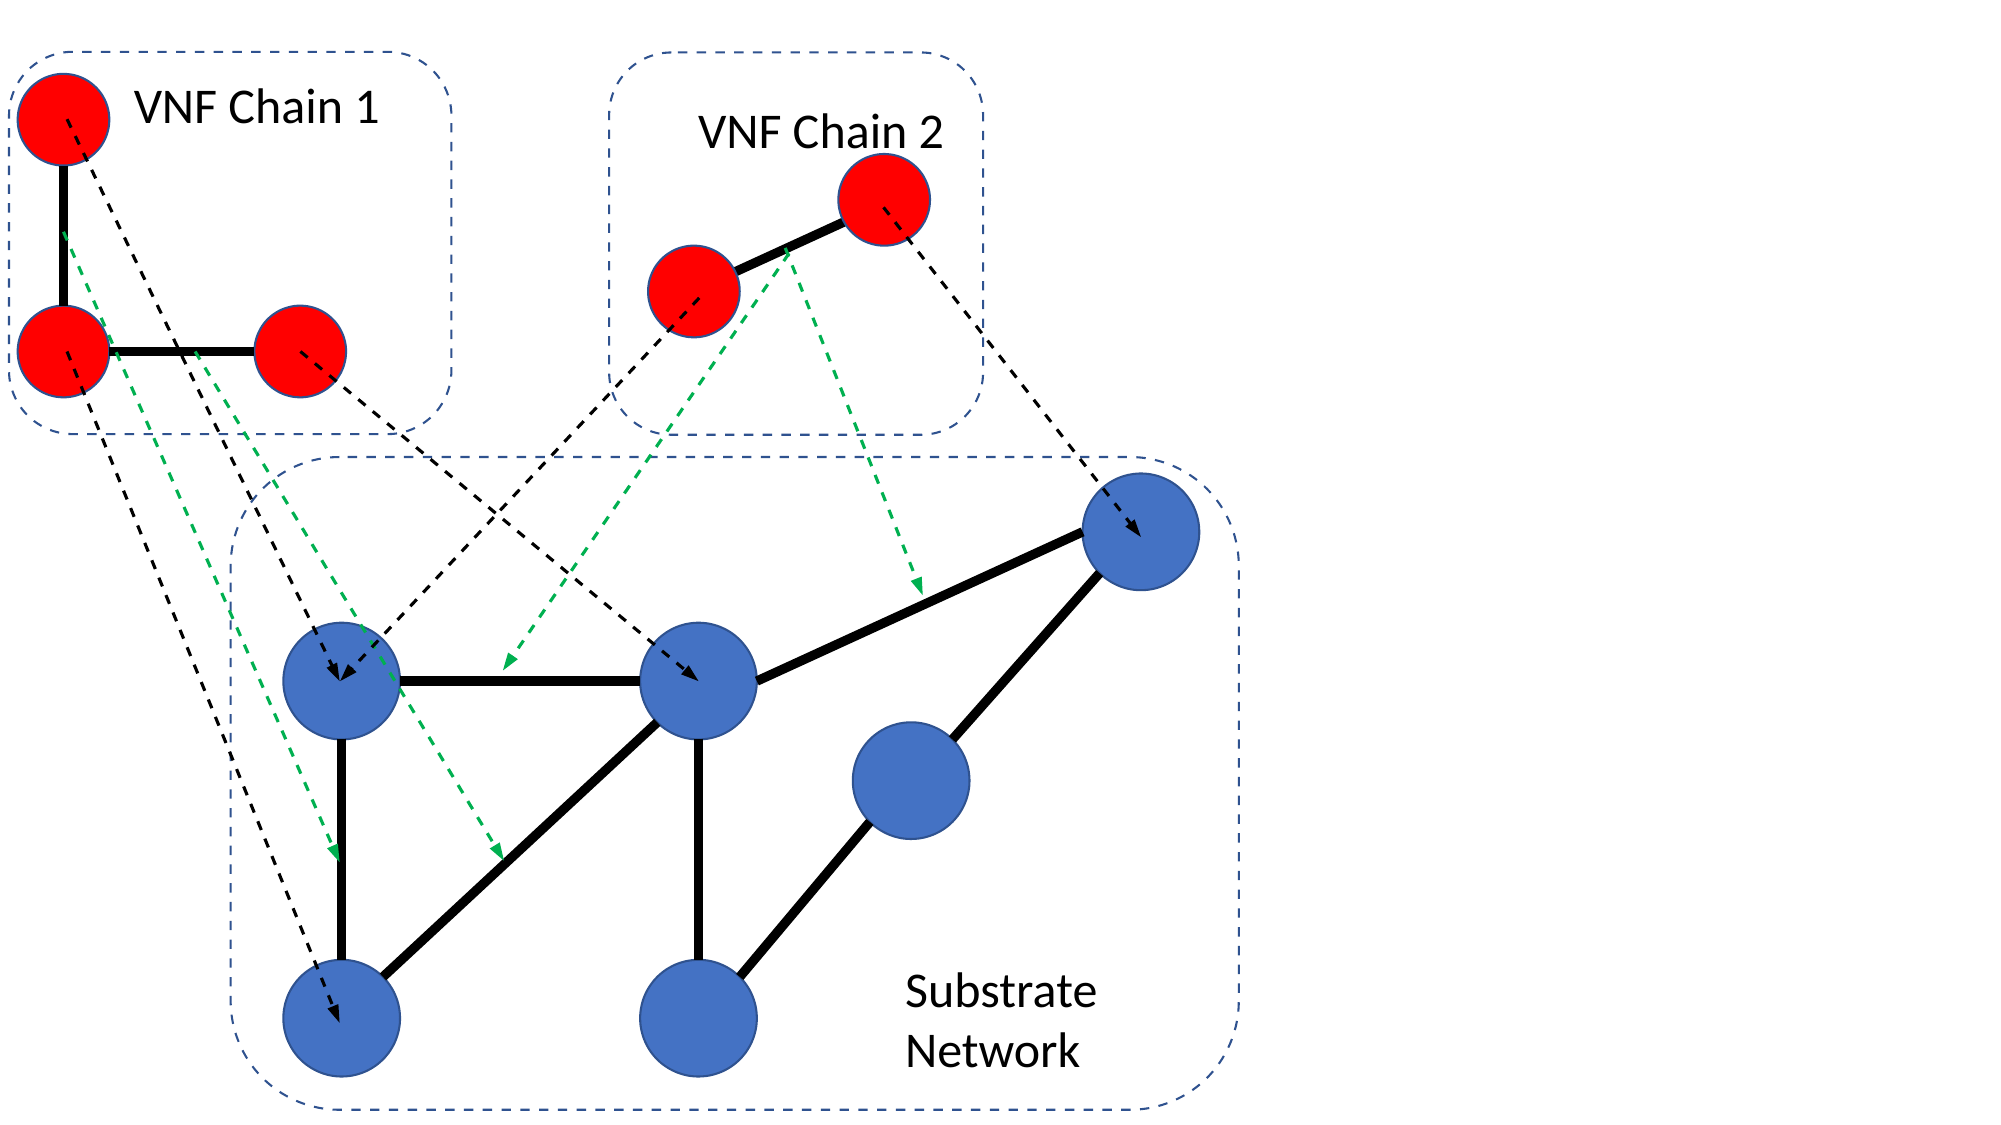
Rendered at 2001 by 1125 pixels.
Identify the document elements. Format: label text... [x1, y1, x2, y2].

text_box [283, 622, 400, 740]
text_box [838, 168, 931, 246]
text_box [254, 305, 347, 398]
text_box [640, 622, 757, 740]
text_box [852, 722, 970, 839]
text_box [640, 959, 757, 1077]
text_box [648, 245, 740, 338]
text_box VNF Chain 1 [118, 65, 408, 142]
text_box VNF Chain 2 [683, 91, 973, 168]
text_box [283, 959, 401, 1077]
text_box [1082, 473, 1200, 591]
text_box Substrate Network [890, 950, 1135, 1087]
text_box [17, 73, 110, 166]
text_box [17, 305, 110, 398]
